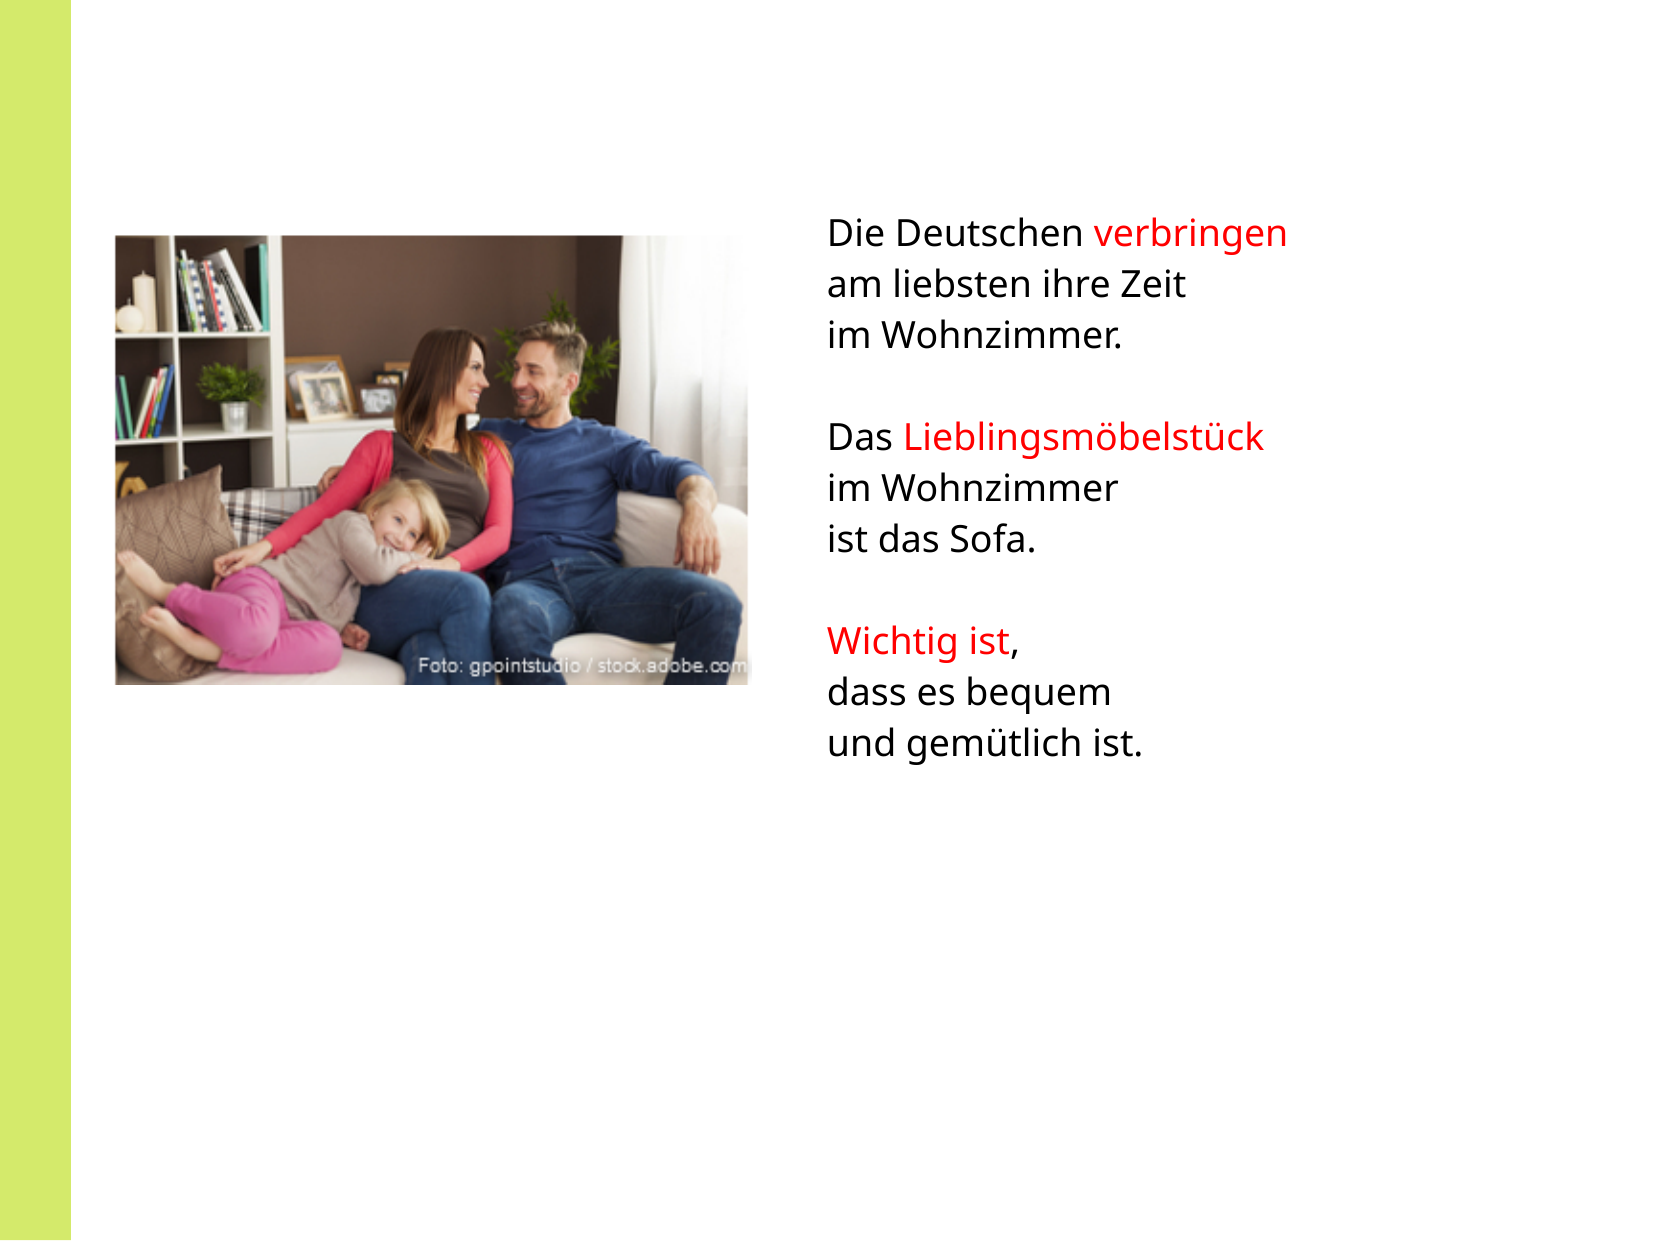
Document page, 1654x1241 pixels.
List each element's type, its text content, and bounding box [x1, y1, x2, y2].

picture [110, 234, 752, 686]
text_box [0, 0, 71, 1241]
title Die Deutschen verbringen am liebsten ihre Zeit im Wohnzimmer. Das Lieblingsmöbelstück im Wohnzimmer ist das Sofa. Wichtig ist, dass es bequem und gemütlich ist. [826, 0, 1583, 1241]
